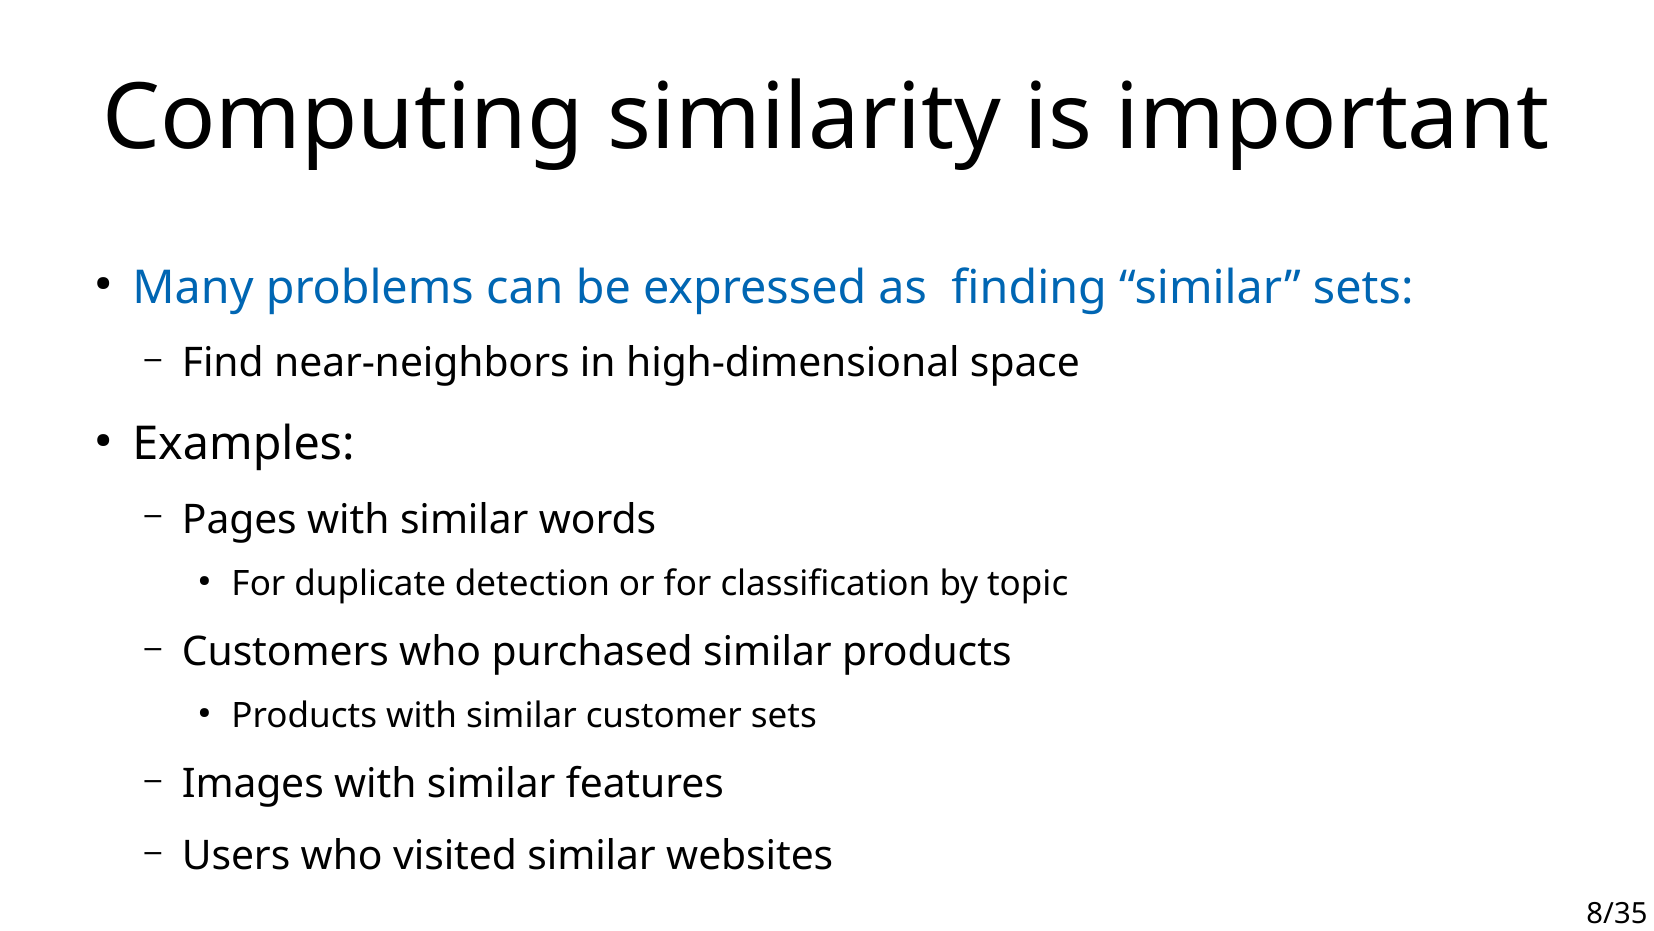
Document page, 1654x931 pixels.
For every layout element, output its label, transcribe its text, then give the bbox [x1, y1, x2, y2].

title Computing similarity is important [82, 1, 1571, 226]
list Many problems can be expressed as finding “similar” sets: Find near-neighbors in high-dimensional space Examples: Pages with similar words For duplicate detection or for classification by topic Customers who purchased similar products Products with similar customer sets Images with similar features Users who visited similar websites [82, 253, 1571, 886]
